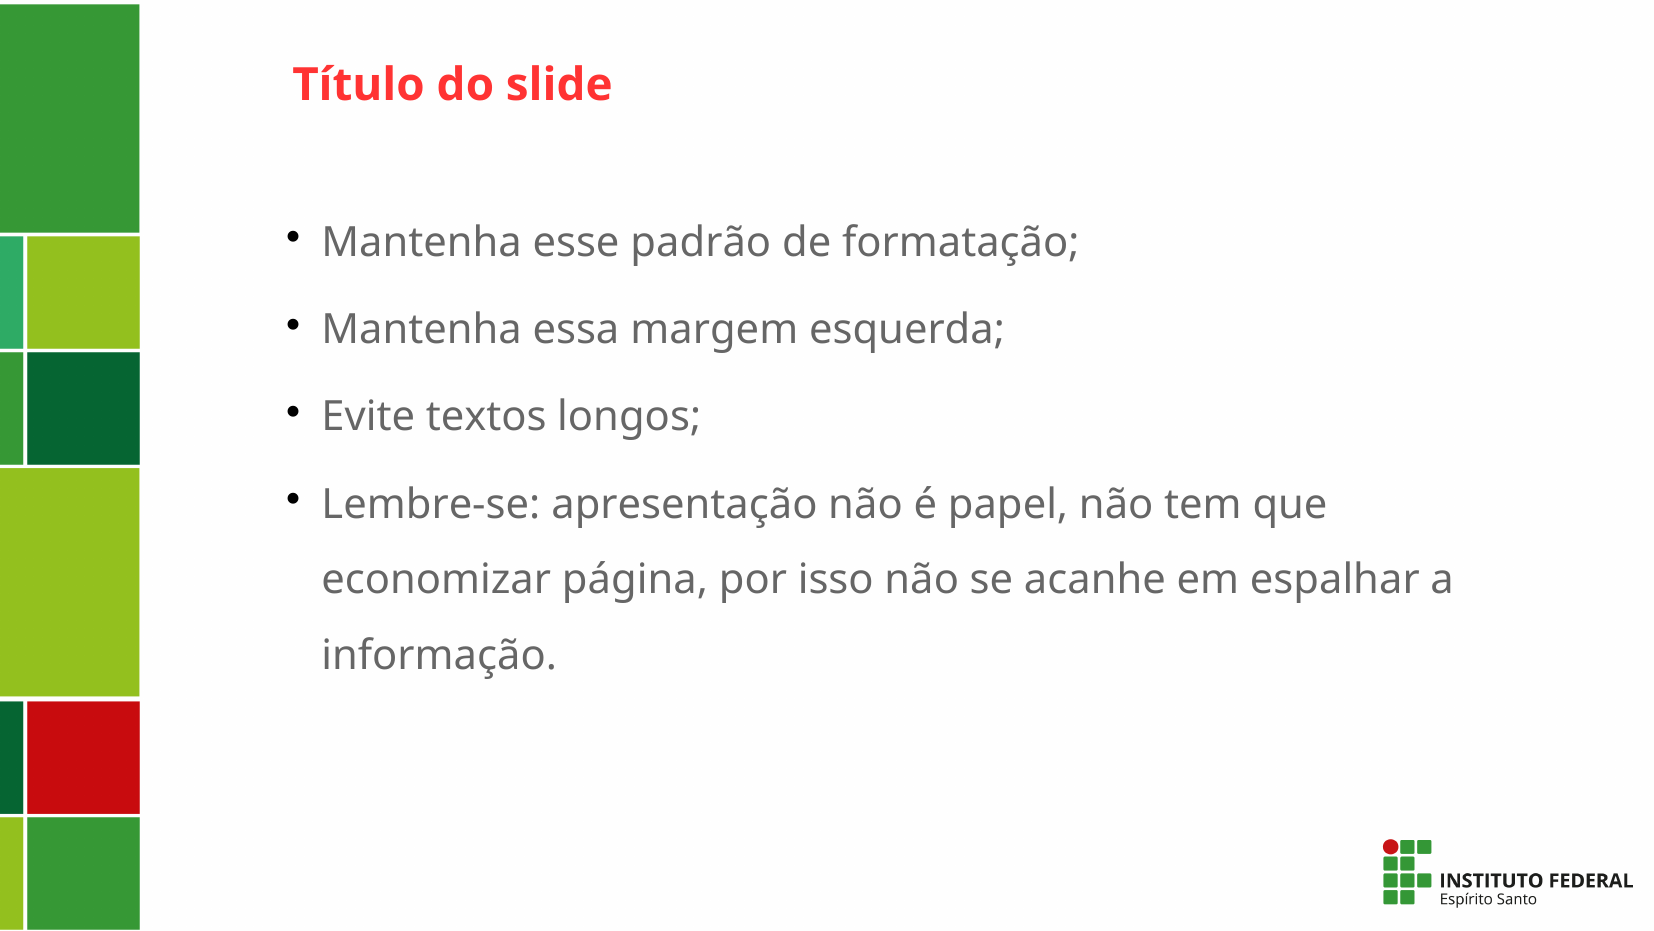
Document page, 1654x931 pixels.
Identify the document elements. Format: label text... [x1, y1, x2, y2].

text_box Mantenha esse padrão de formatação; Mantenha essa margem esquerda; Evite textos longos; Lembre-se: apresentação não é papel, não tem que economizar página, por isso não se acanhe em espalhar a informação. [271, 206, 1501, 898]
picture [0, 0, 1654, 931]
text_box Título do slide [277, 47, 1329, 107]
